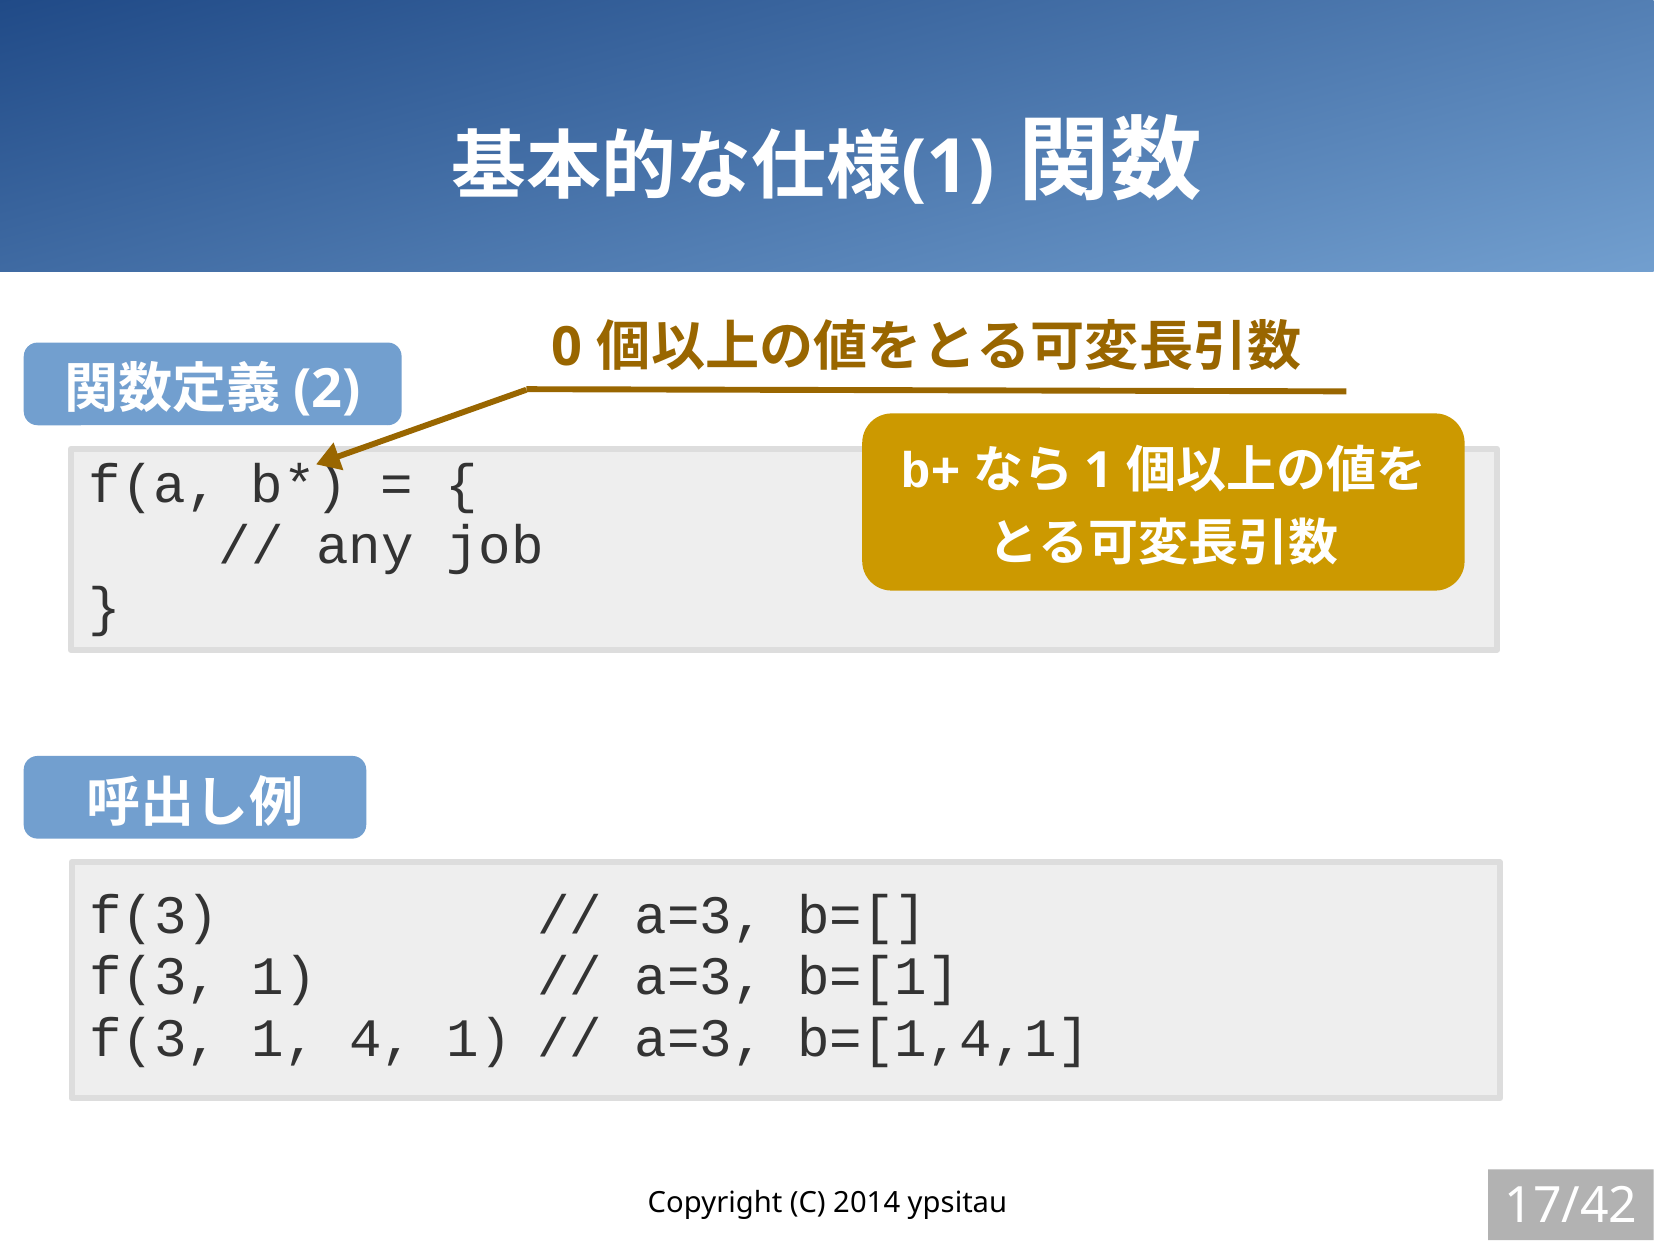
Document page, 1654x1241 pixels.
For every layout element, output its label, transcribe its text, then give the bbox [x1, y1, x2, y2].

text_box f(3) // a=3, b=[] f(3, 1) // a=3, b=[1] f(3, 1, 4, 1) // a=3, b=[1,4,1] [71, 862, 1501, 1099]
text_box 0 個以上の値をとる可変長引数 [537, 295, 1347, 392]
text_box 呼出し例 [23, 755, 367, 839]
text_box f(a, b*) = { // any job } [70, 448, 1498, 650]
title 基本的な仕様(1) 関数 [82, 49, 1571, 257]
text_box b+ なら 1 個以上の値を とる可変長引数 [862, 413, 1465, 591]
text_box 関数定義 (2) [23, 342, 402, 426]
